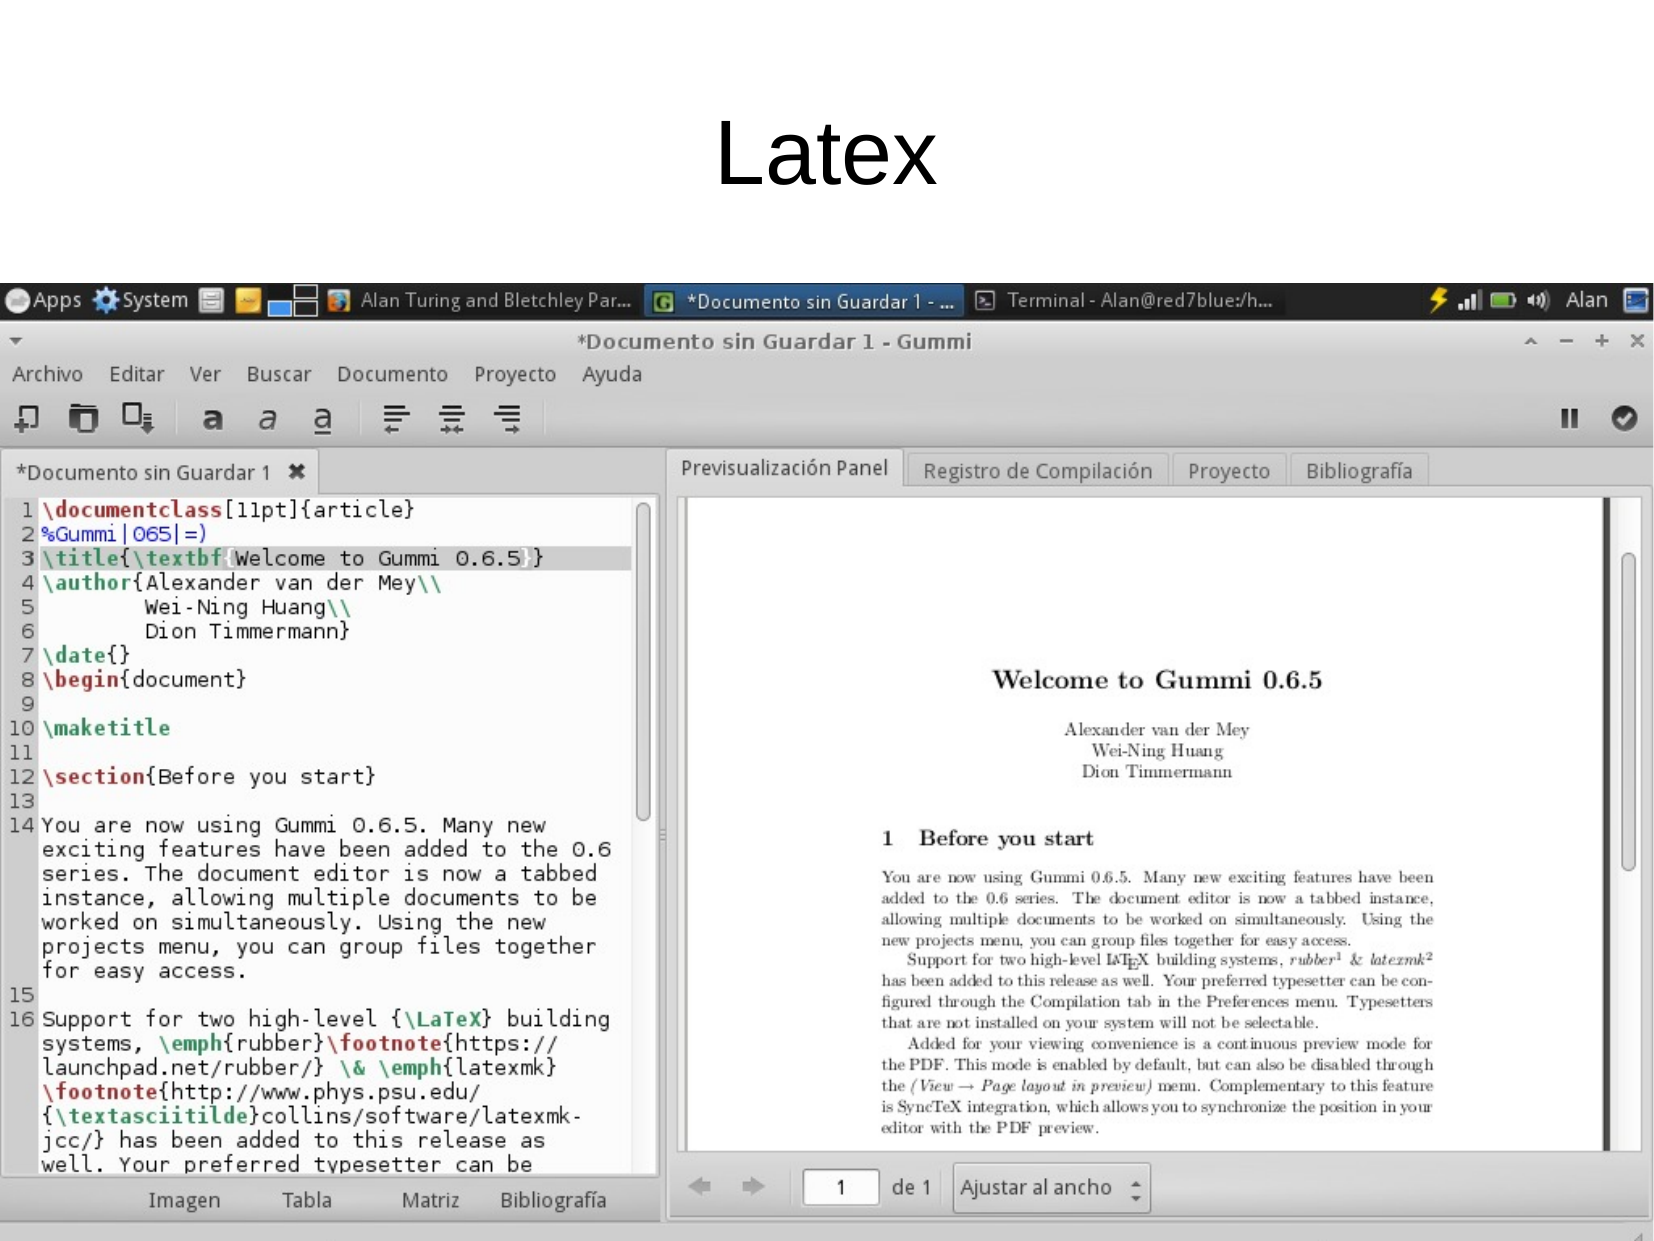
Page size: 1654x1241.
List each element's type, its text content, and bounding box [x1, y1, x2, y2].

picture [0, 283, 1654, 1241]
title Latex [82, 49, 1571, 257]
